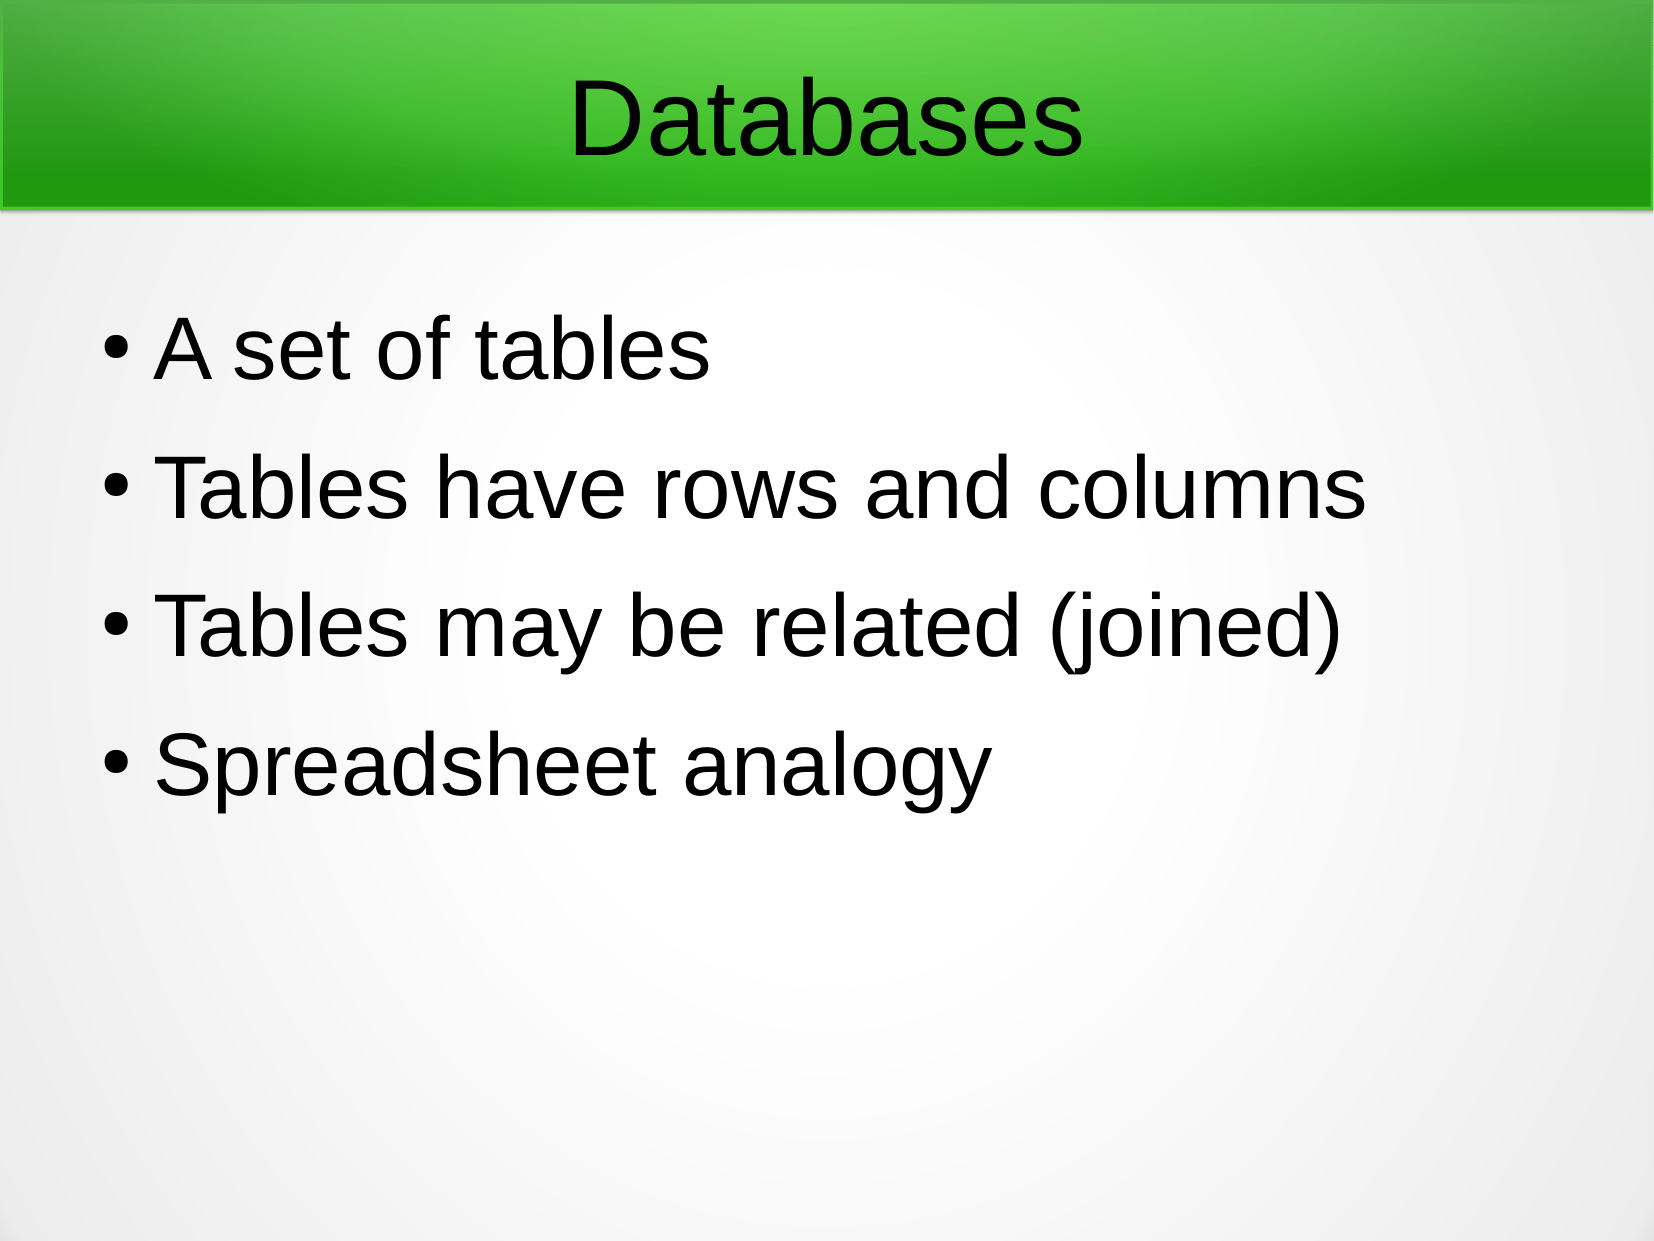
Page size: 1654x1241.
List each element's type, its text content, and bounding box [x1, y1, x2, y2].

list A set of tables Tables have rows and columns Tables may be related (joined) Spreadsheet analogy [82, 299, 1571, 1019]
title Databases [82, 47, 1571, 189]
